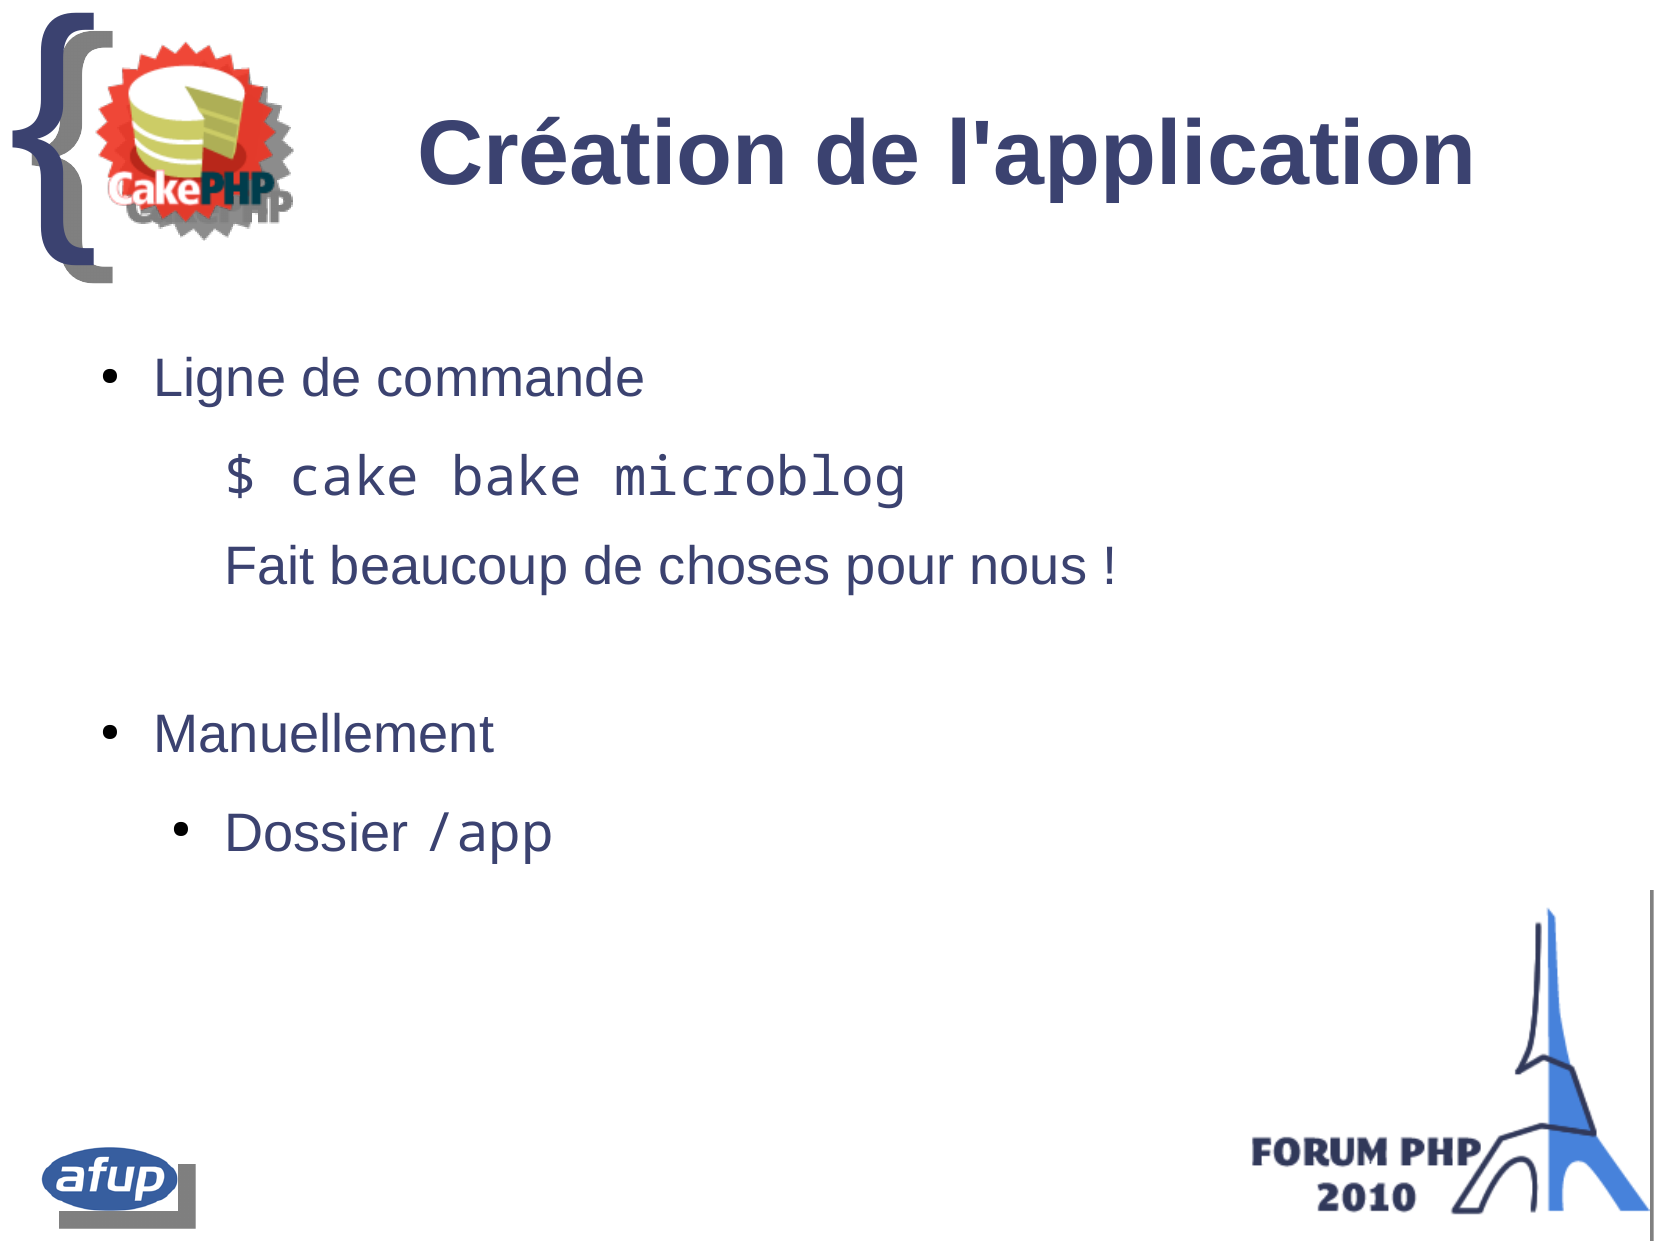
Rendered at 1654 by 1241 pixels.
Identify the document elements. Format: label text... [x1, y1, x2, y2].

picture [88, 35, 284, 231]
title Création de l'application [324, 56, 1571, 250]
picture [41, 1146, 178, 1211]
picture [1240, 872, 1650, 1241]
list Ligne de commande $ cake bake microblog Fait beaucoup de choses pour nous ! Manuellement Dossier /app [82, 290, 1571, 1109]
